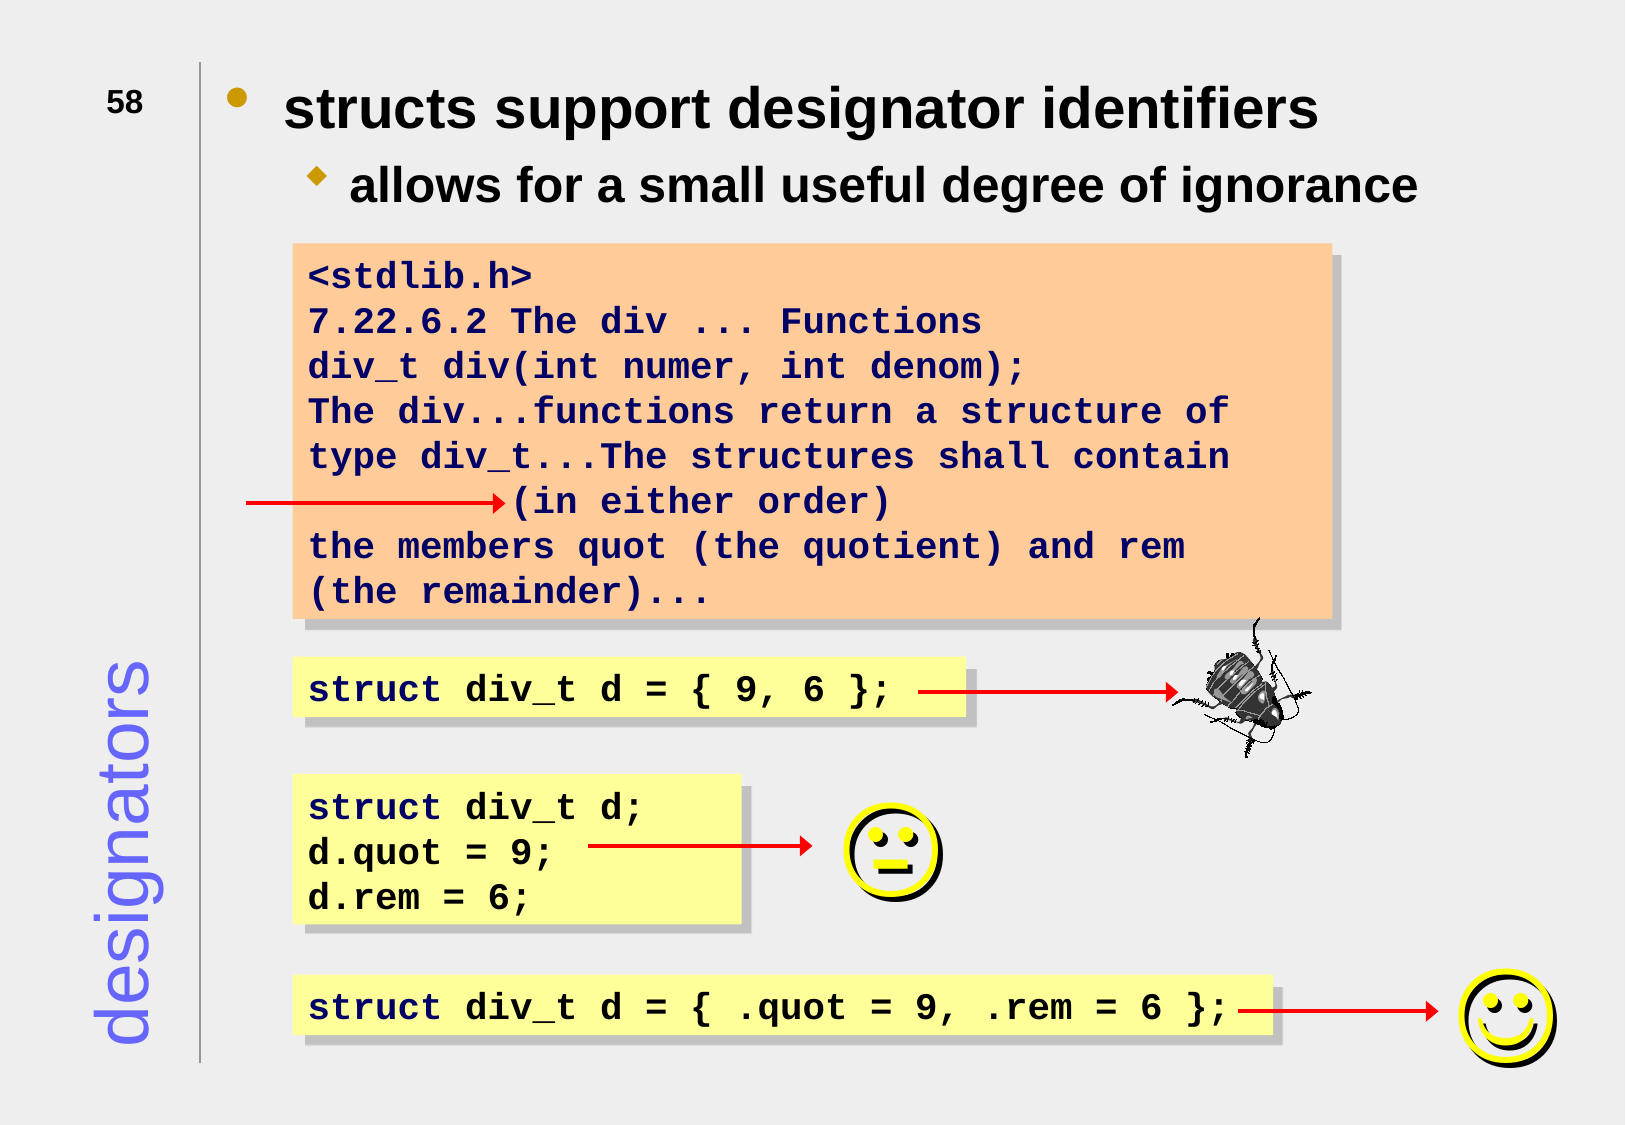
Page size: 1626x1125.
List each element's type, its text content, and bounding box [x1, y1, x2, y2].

text_box struct div_t d = { .quot = 9, .rem = 6 }; [292, 974, 1274, 1036]
list structs support designator identifiers allows for a small useful degree of ignorance [212, 62, 1550, 1063]
text_box struct div_t d = { 9, 6 }; [292, 656, 967, 718]
text_box  [1438, 928, 1626, 1095]
title designators [50, 187, 188, 1063]
text_box <stdlib.h> 7.22.6.2 The div ... Functions div_t div(int numer, int denom); The div...functions return a structure of type div_t...The structures shall contain (in either order) the members quot (the quotient) and rem (the remainder)... [292, 243, 1333, 619]
text_box struct div_t d; d.quot = 9; d.rem = 6; [292, 773, 742, 925]
text_box [1248, 723, 1257, 738]
text_box [1194, 698, 1208, 706]
text_box  [824, 762, 1013, 929]
text_box [1206, 652, 1294, 727]
